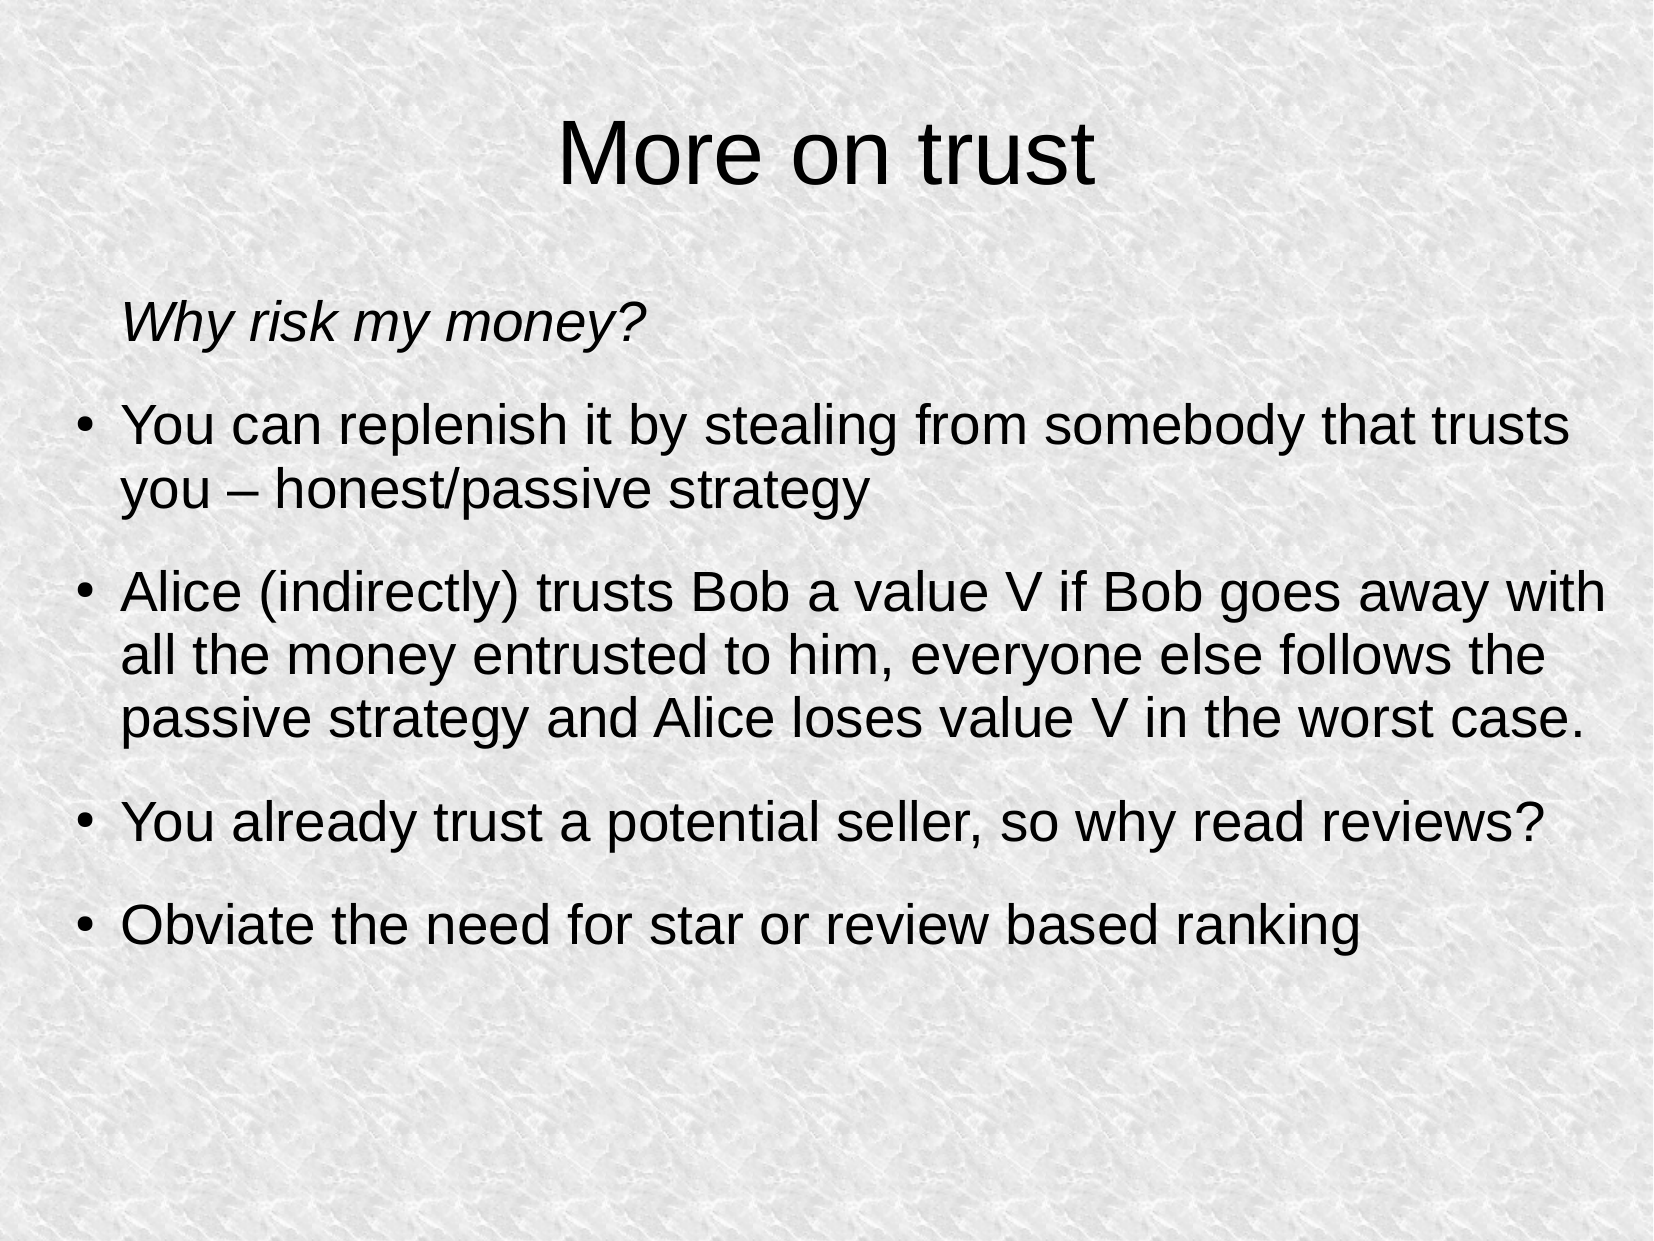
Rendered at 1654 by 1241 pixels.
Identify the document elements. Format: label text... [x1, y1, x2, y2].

title More on trust [82, 49, 1571, 257]
picture [0, 0, 1654, 1241]
list Why risk my money? You can replenish it by stealing from somebody that trusts you – honest/passive strategy Alice (indirectly) trusts Bob a value V if Bob goes away with all the money entrusted to him, everyone else follows the passive strategy and Alice loses value V in the worst case. You already trust a potential seller, so why read reviews? Obviate the need for star or review based ranking [60, 290, 1621, 1051]
